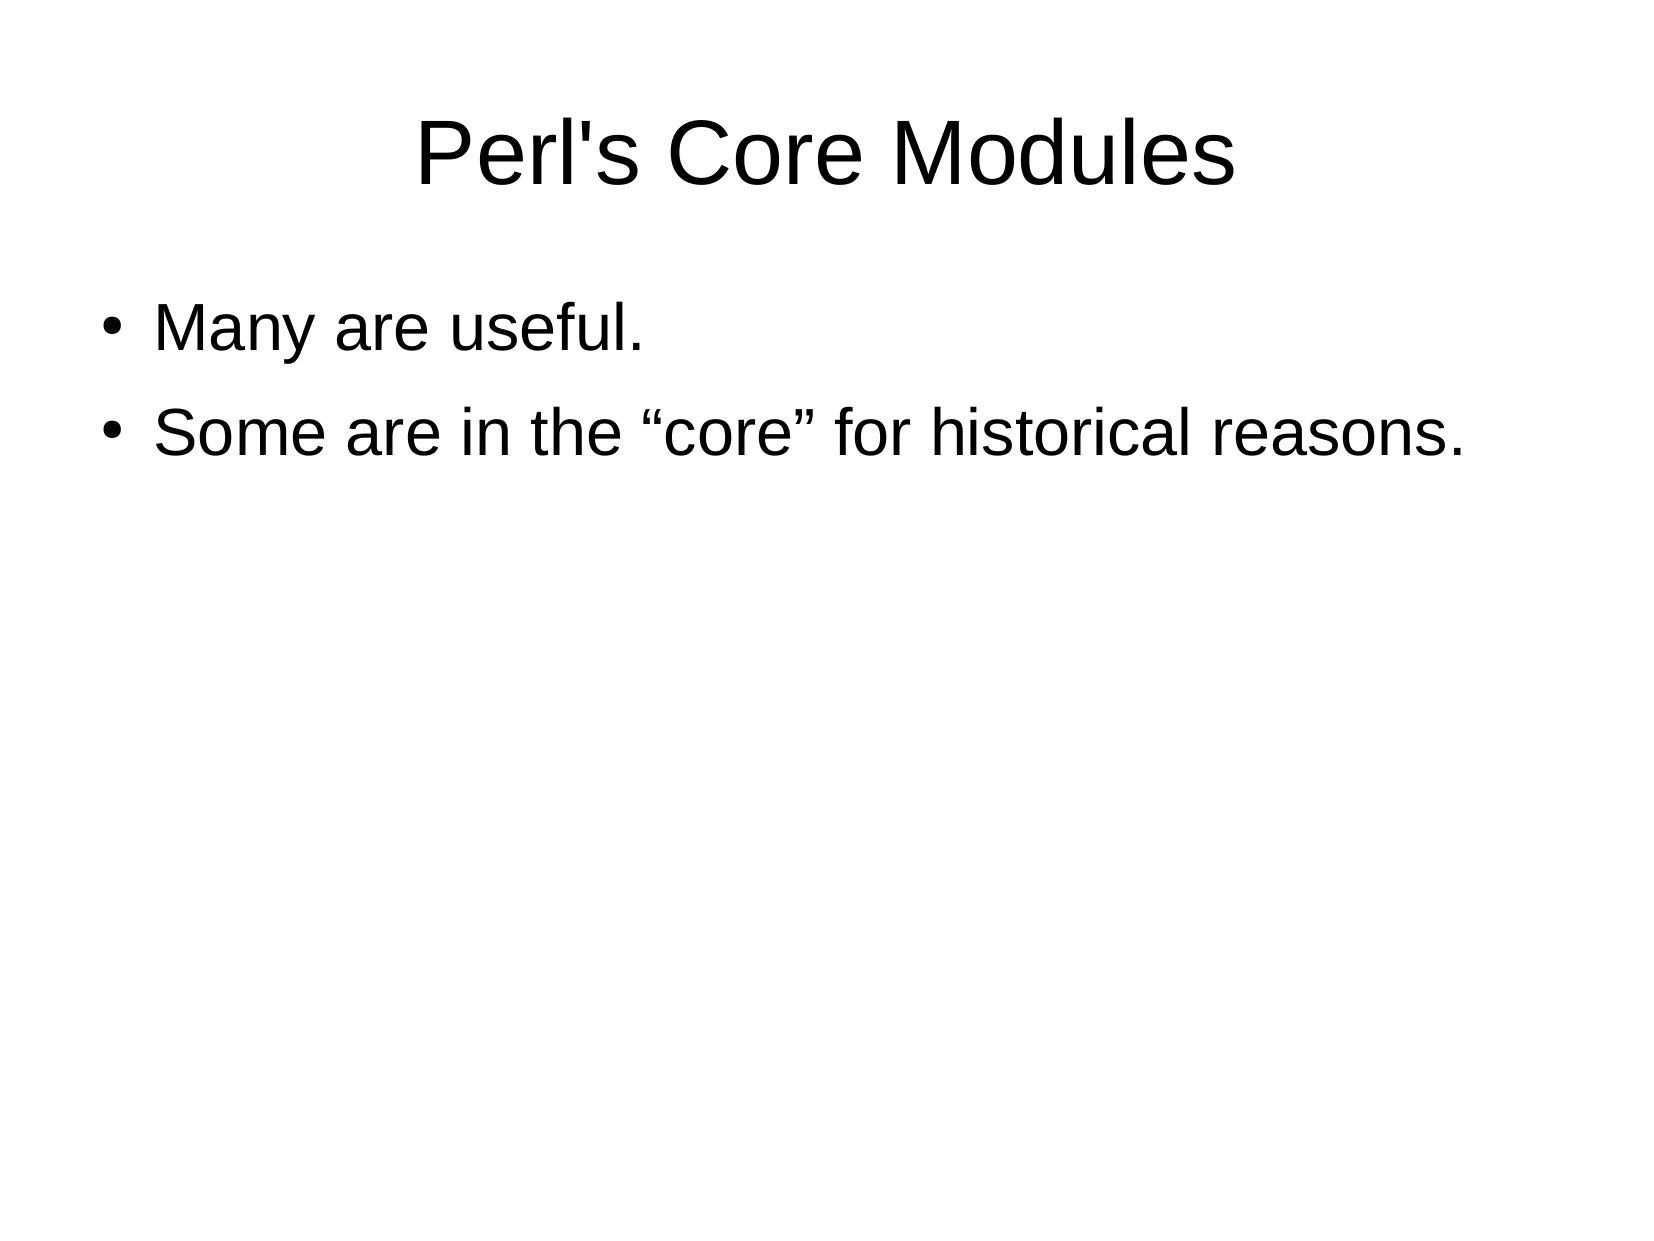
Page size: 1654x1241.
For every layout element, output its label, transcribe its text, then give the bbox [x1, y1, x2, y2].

list Many are useful. Some are in the “core” for historical reasons. [82, 290, 1571, 1010]
title Perl's Core Modules [82, 49, 1571, 257]
